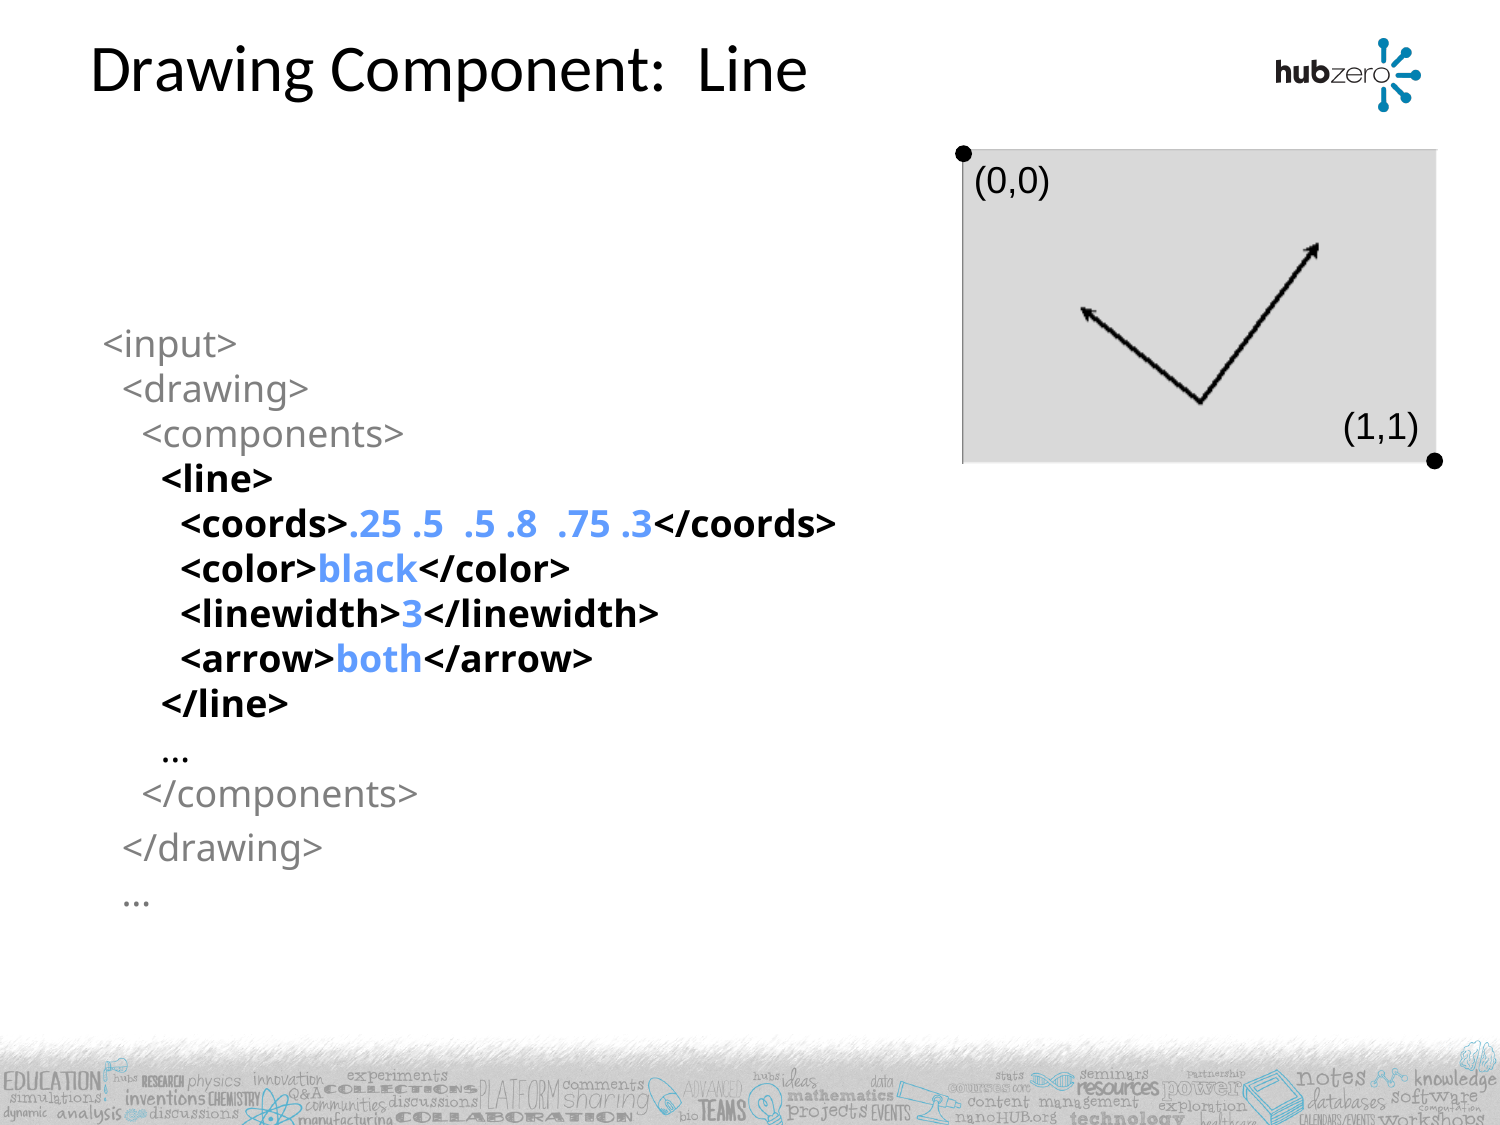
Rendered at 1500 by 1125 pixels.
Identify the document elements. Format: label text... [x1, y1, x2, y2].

picture [962, 149, 1438, 465]
text_box Drawing Component: Line [75, 12, 1249, 118]
text_box (1,1) [1327, 394, 1435, 455]
text_box (0,0) [959, 147, 1066, 209]
text_box <input> <drawing> <components> <line> <coords>.25 .5 .5 .8 .75 .3</coords> <color>black</color> <linewidth>3</linewidth> <arrow>both</arrow> </line> … </components> </drawing> … [87, 312, 852, 922]
picture [1272, 35, 1424, 115]
text_box [1428, 454, 1441, 468]
text_box [957, 147, 970, 160]
picture [0, 1034, 1500, 1125]
